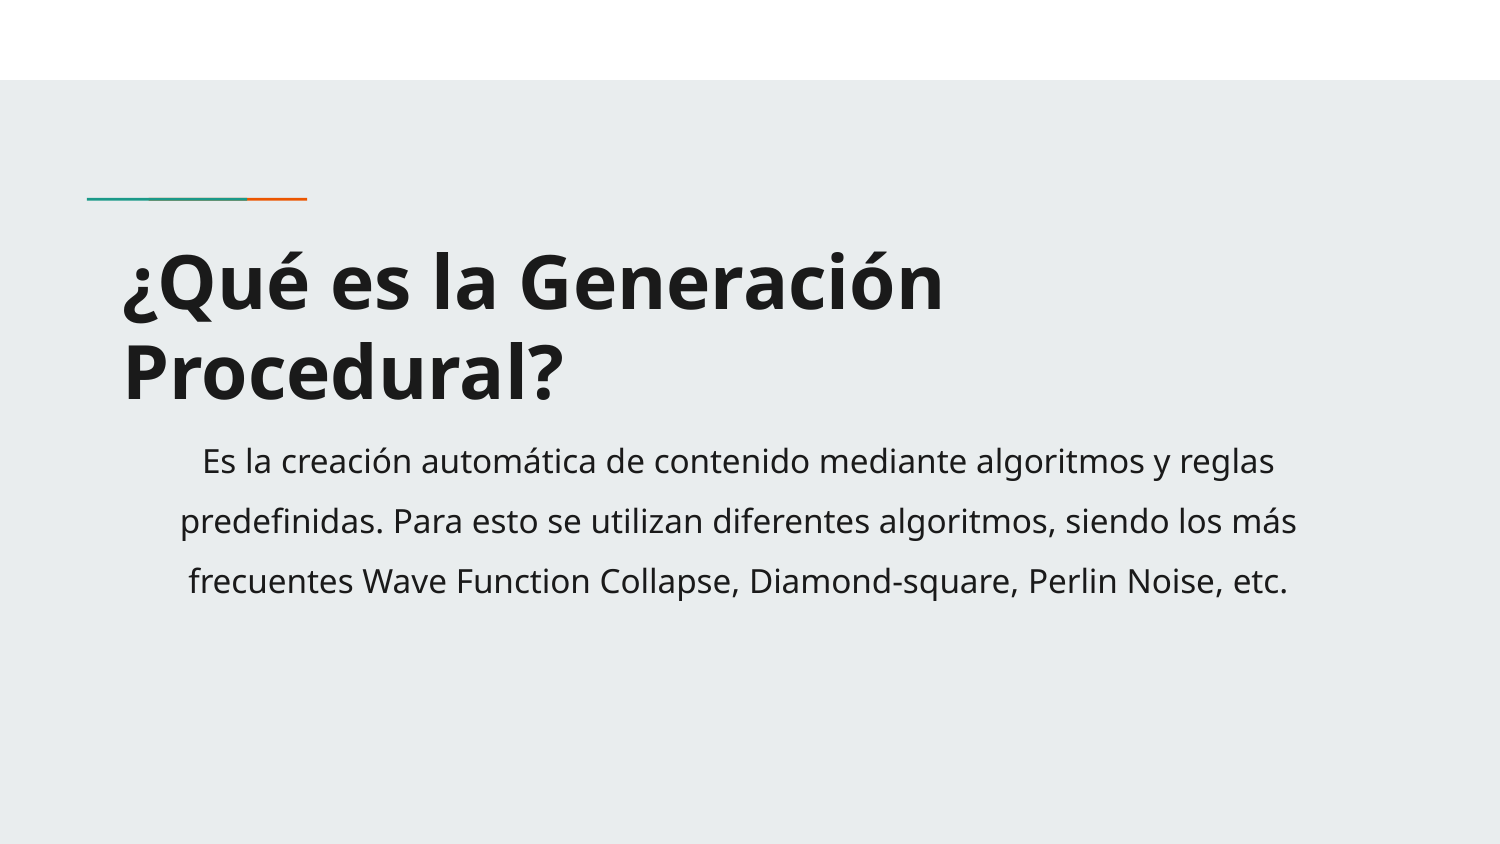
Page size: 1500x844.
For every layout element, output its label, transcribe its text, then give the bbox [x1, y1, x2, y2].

title ¿Qué es la Generación Procedural? [107, 219, 1393, 350]
subtitle Es la creación automática de contenido mediante algoritmos y reglas predefinidas. Para esto se utilizan diferentes algoritmos, siendo los más frecuentes Wave Function Collapse, Diamond-square, Perlin Noise, etc. [108, 405, 1370, 634]
